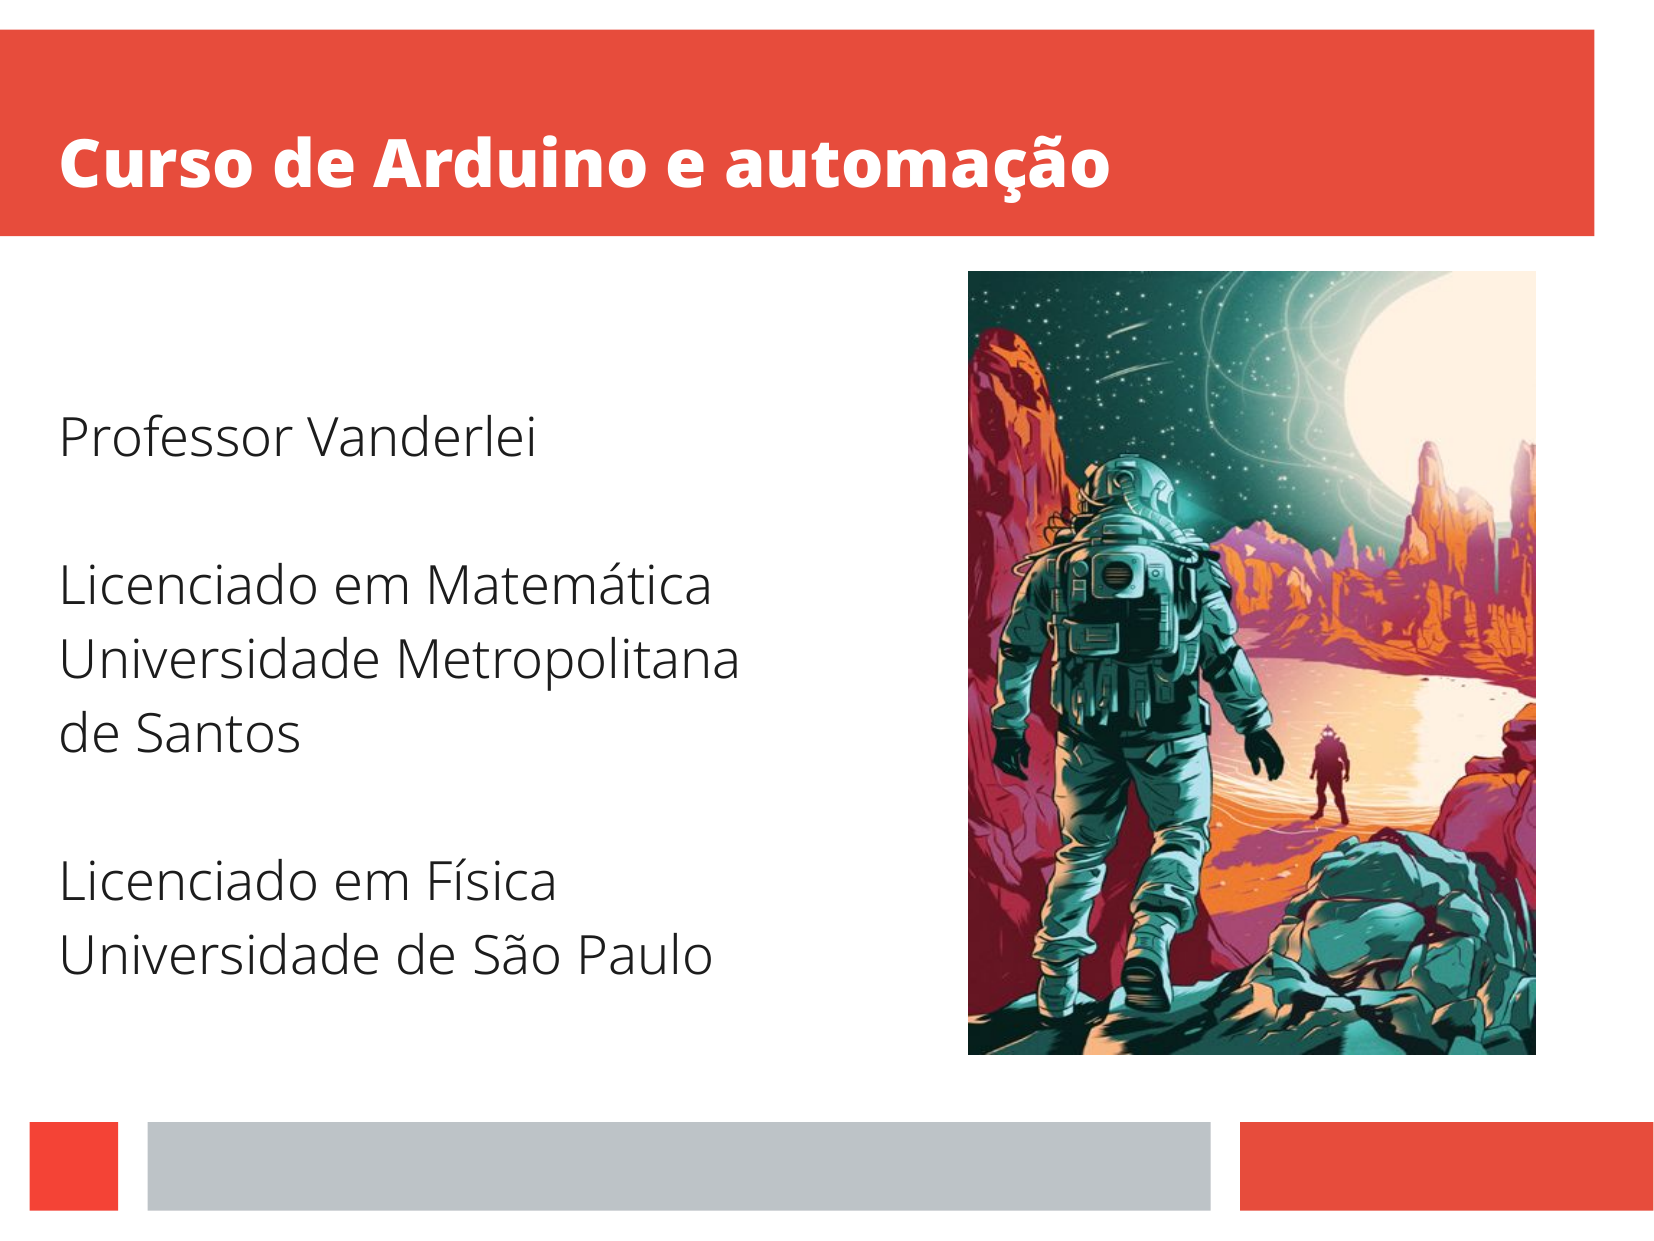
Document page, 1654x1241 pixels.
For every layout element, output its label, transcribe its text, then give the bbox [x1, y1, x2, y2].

title Curso de Arduino e automação [59, 59, 1595, 207]
subtitle Professor Vanderlei Licenciado em Matemática Universidade Metropolitana de Santos Licenciado em Física Universidade de São Paulo [59, 324, 1565, 1093]
picture [968, 271, 1536, 1055]
